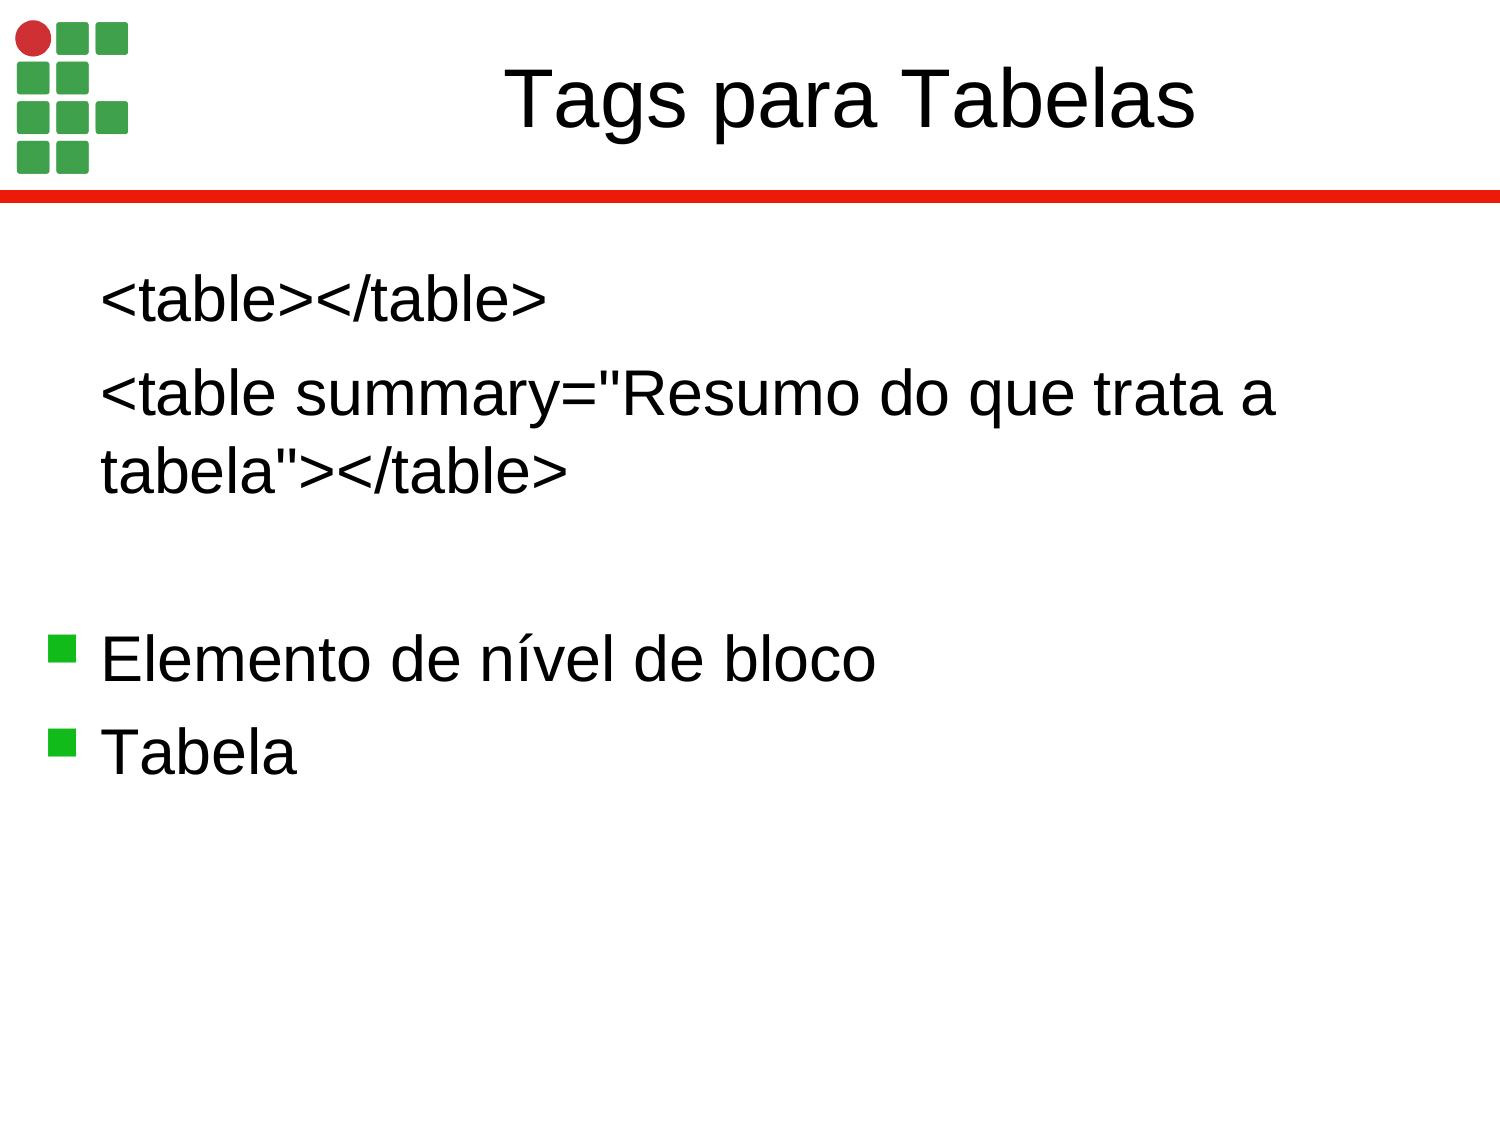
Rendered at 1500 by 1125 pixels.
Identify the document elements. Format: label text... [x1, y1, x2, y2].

list <table></table> <table summary="Resumo do que trata a tabela"></table> Elemento de nível de bloco Tabela [29, 207, 1471, 1087]
picture [14, 16, 130, 178]
title Tags para Tabelas [230, 0, 1471, 202]
